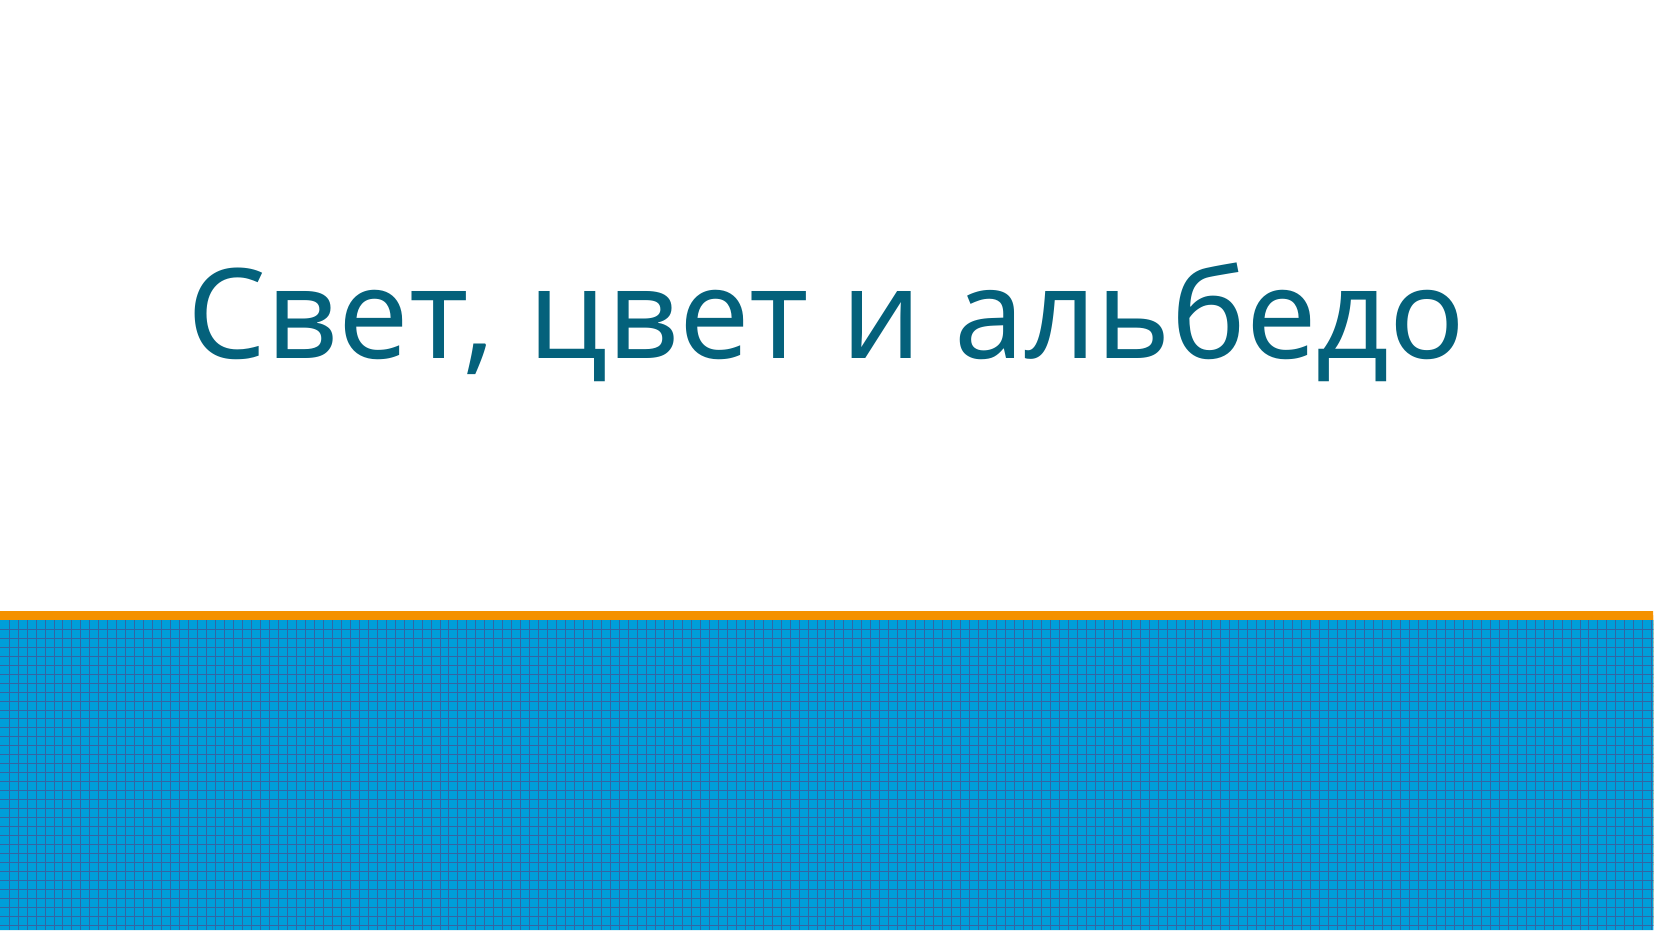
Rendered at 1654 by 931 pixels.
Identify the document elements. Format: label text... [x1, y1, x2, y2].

title Свет, цвет и альбедо [82, 44, 1571, 576]
